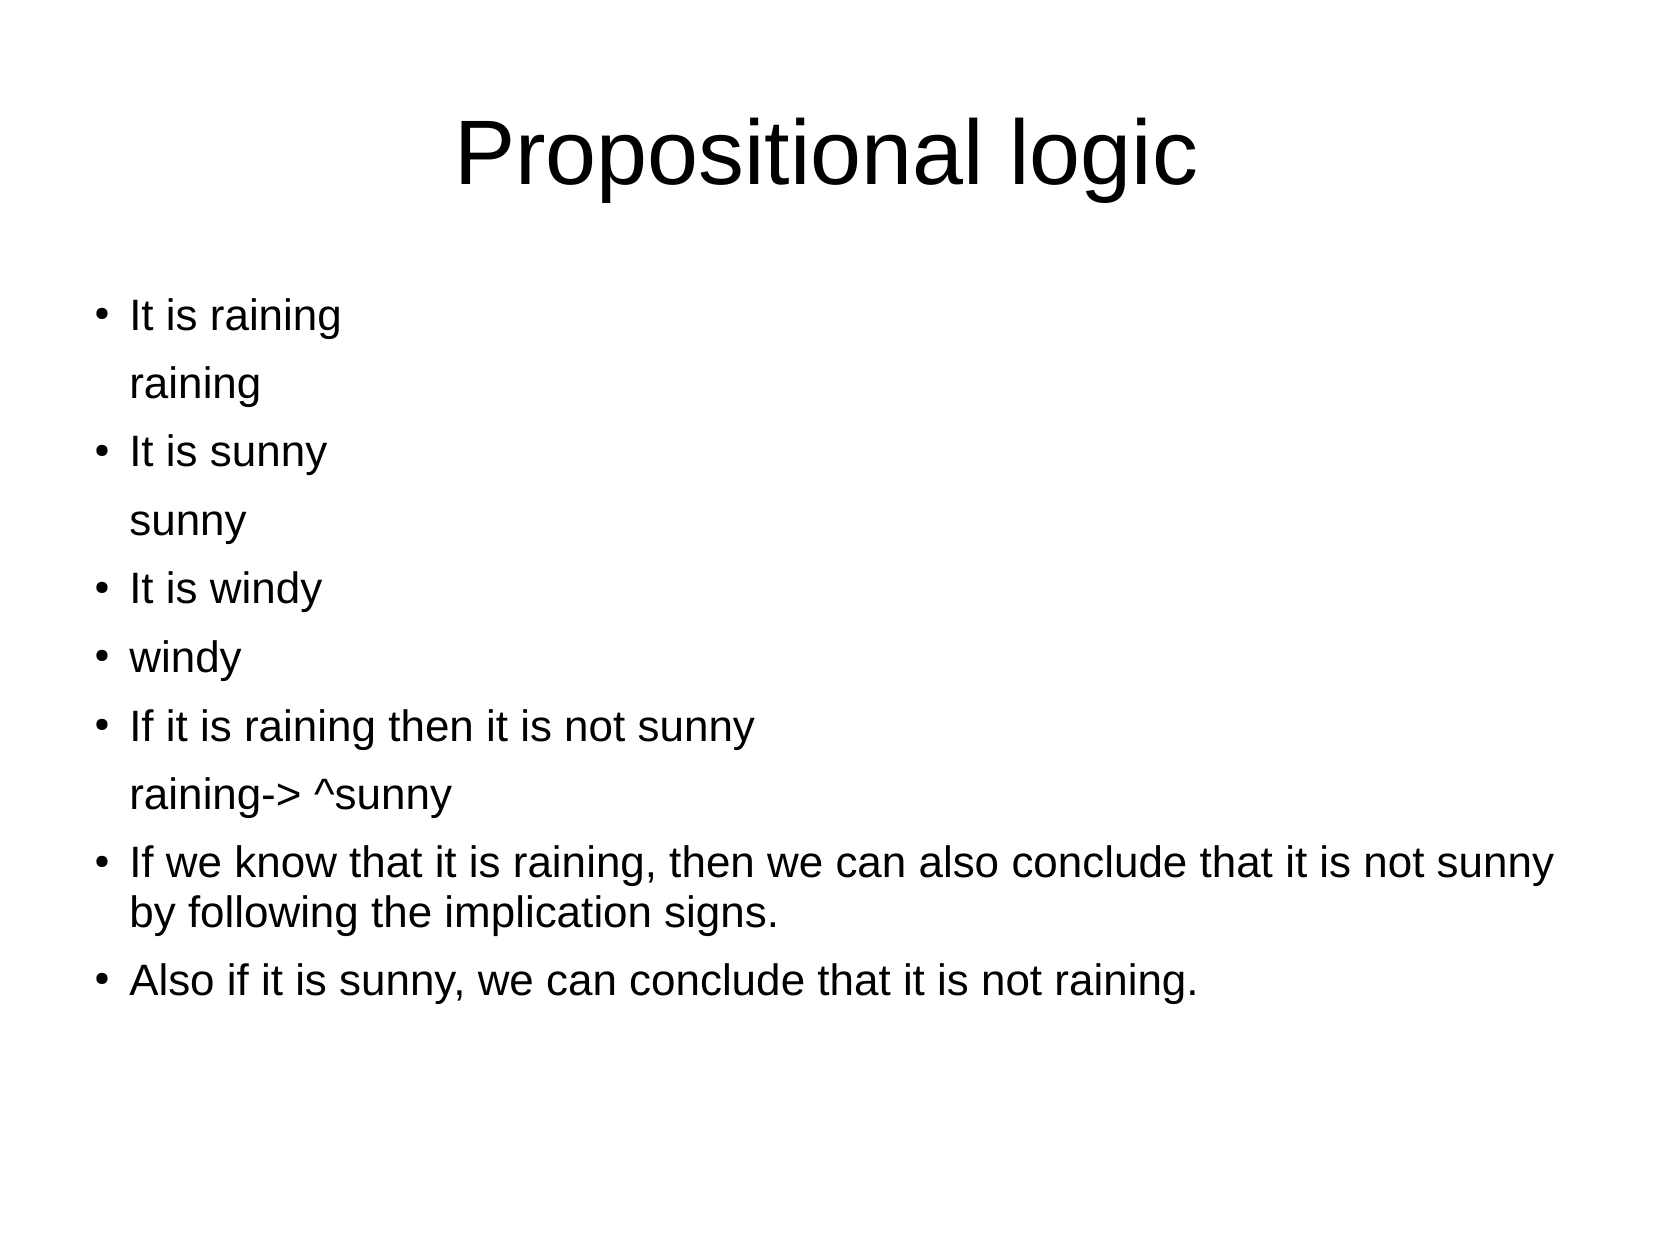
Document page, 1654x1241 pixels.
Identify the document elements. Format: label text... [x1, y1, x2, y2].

list It is raining raining It is sunny sunny It is windy windy If it is raining then it is not sunny raining-> ^sunny If we know that it is raining, then we can also conclude that it is not sunny by following the implication signs. Also if it is sunny, we can conclude that it is not raining. [82, 290, 1571, 1010]
title Propositional logic [82, 49, 1571, 257]
